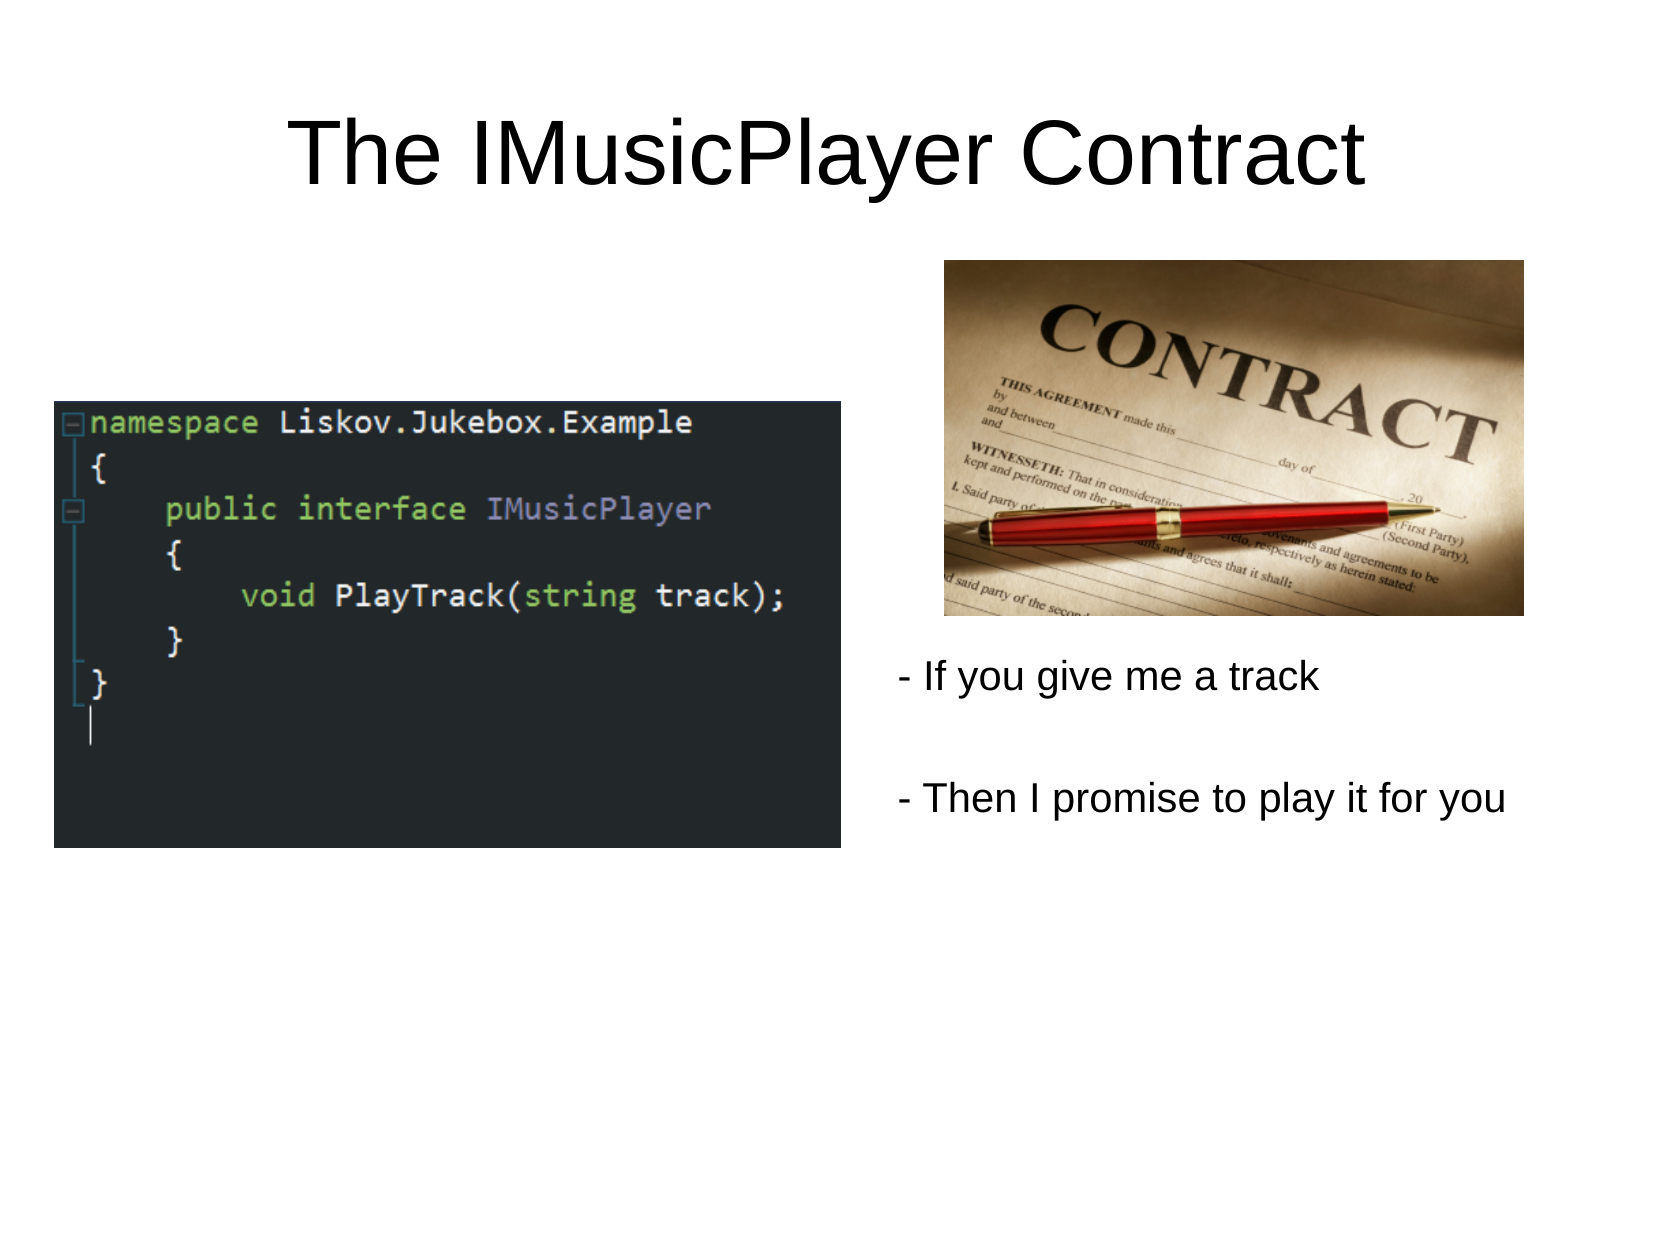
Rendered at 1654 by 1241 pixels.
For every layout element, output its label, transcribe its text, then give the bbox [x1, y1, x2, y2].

text_box - If you give me a track - Then I promise to play it for you [897, 290, 1642, 1109]
picture [54, 401, 841, 848]
picture [944, 260, 1524, 290]
title The IMusicPlayer Contract [82, 49, 1571, 257]
